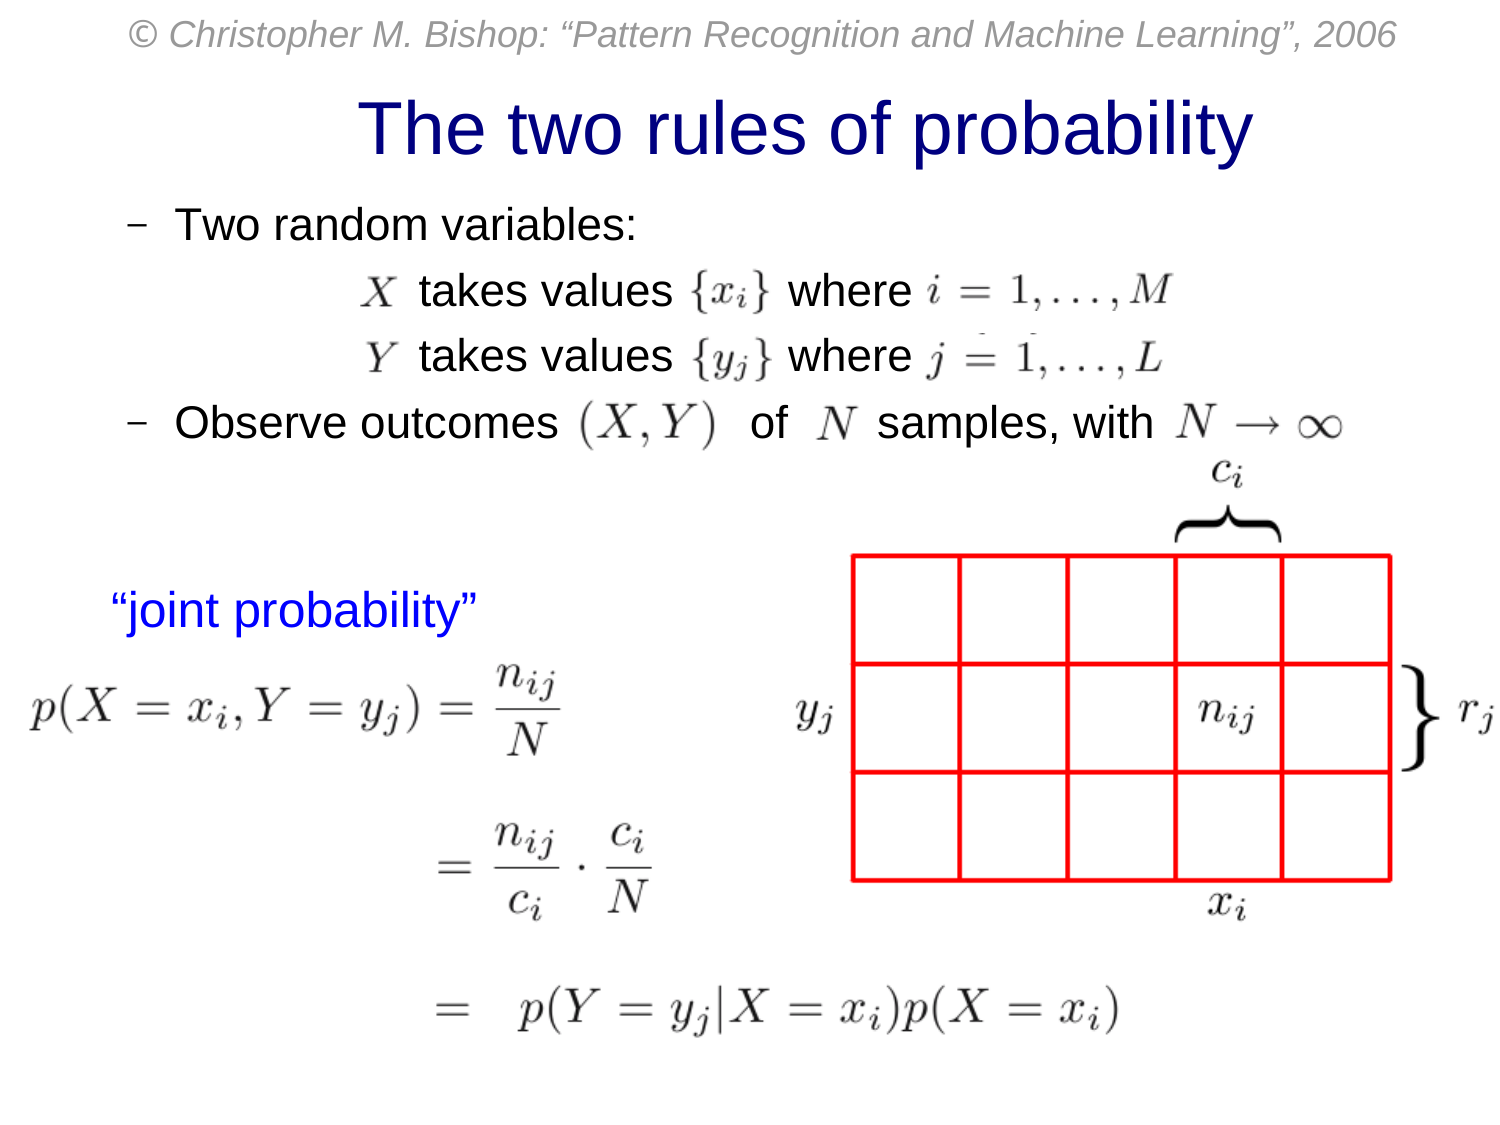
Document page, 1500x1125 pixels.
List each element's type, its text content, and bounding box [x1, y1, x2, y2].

picture [578, 390, 719, 457]
picture [432, 975, 1125, 1042]
picture [787, 455, 1500, 927]
picture [690, 329, 772, 388]
picture [926, 267, 1174, 311]
picture [360, 267, 399, 313]
picture [810, 396, 865, 451]
picture [684, 261, 772, 319]
title The two rules of probability [149, 90, 1463, 179]
picture [434, 817, 674, 928]
picture [363, 337, 401, 377]
picture [28, 655, 565, 770]
text_box © Christopher M. Bishop: “Pattern Recognition and Machine Learning”, 2006 [112, 0, 1500, 90]
text_box “joint probability” [96, 569, 493, 645]
picture [1166, 393, 1348, 454]
list Two random variables: takes values where takes values where Observe outcomes of samples, with [37, 187, 1500, 1125]
picture [924, 333, 1164, 384]
